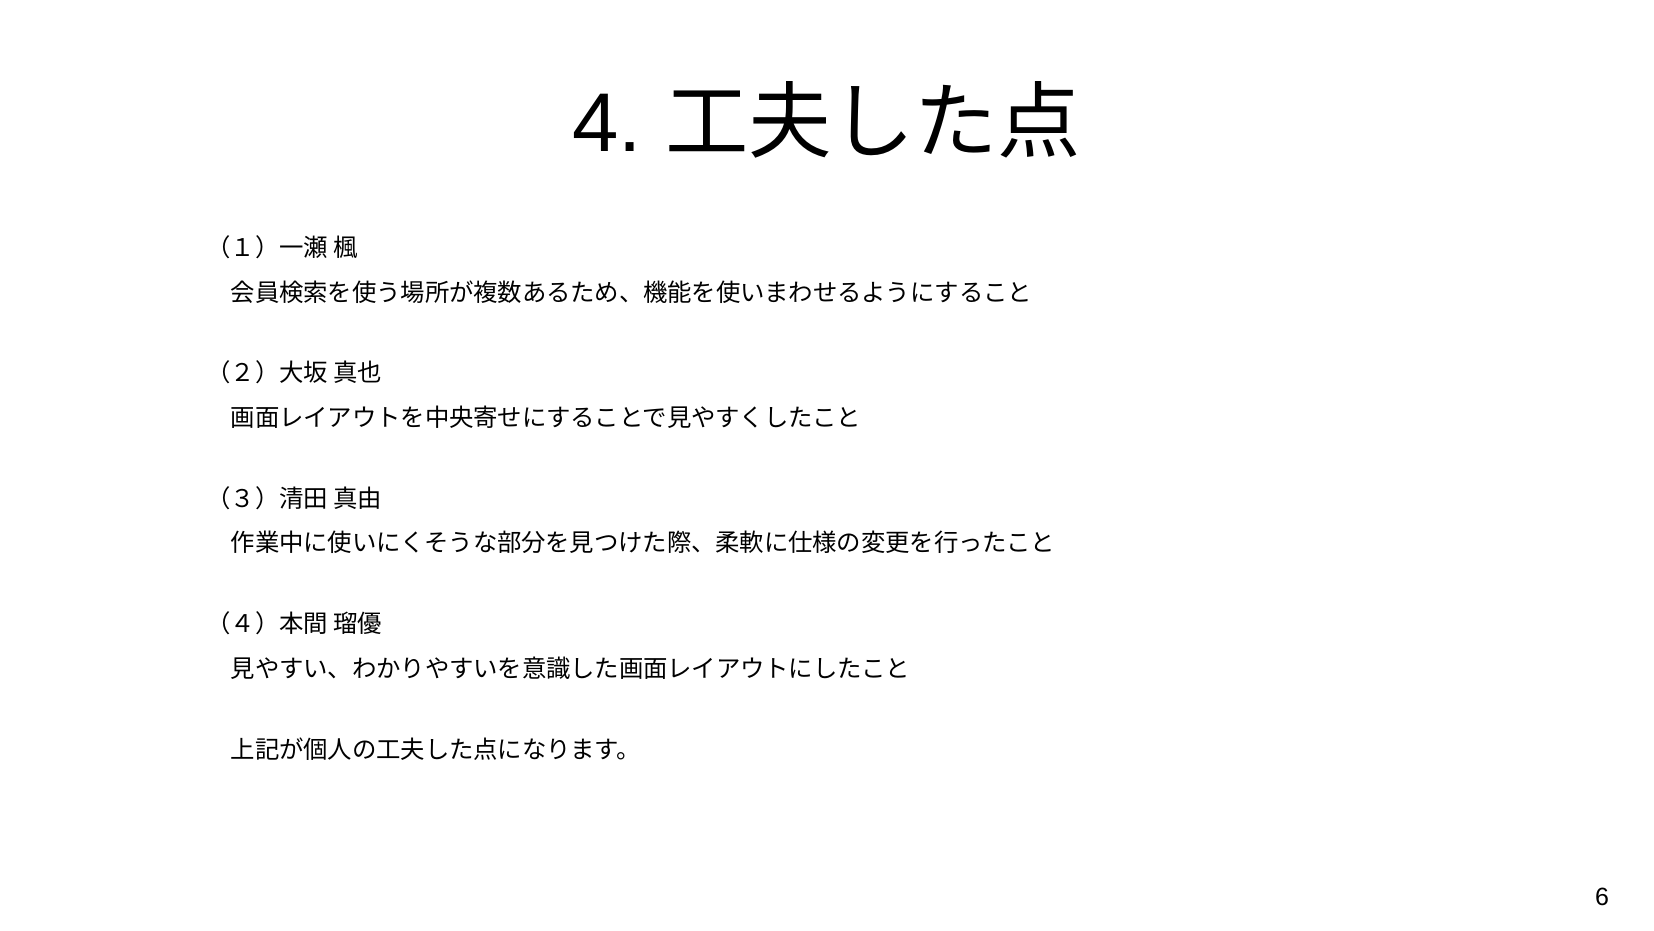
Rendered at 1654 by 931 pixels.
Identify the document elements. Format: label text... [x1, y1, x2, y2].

list （１）一瀬 楓 会員検索を使う場所が複数あるため、機能を使いまわせるようにすること （２）大坂 真也 画面レイアウトを中央寄せにすることで見やすくしたこと （３）清田 真由 作業中に使いにくそうな部分を見つけた際、柔軟に仕様の変更を行ったこと （４）本間 瑠優 見やすい、わかりやすいを意識した画面レイアウトにしたこと 上記が個人の工夫した点になります。 [206, 228, 1477, 768]
title 4. 工夫した点 [82, 37, 1571, 193]
text_box <番号> [1594, 875, 1654, 931]
